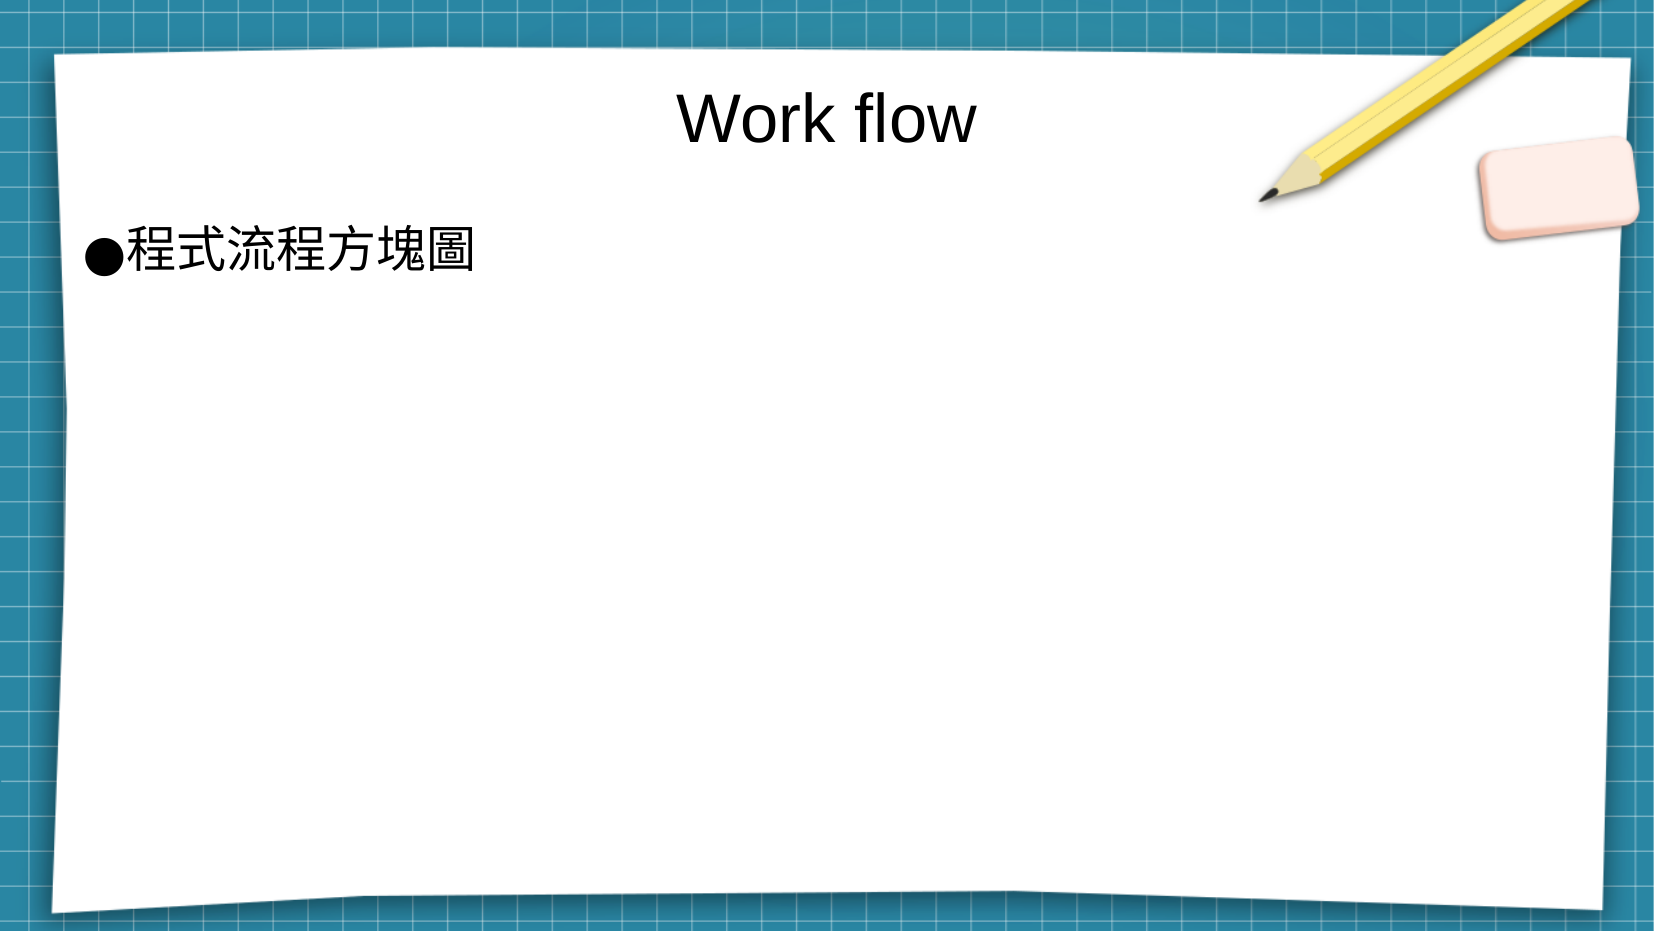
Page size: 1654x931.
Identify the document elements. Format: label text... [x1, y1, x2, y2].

text_box Work flow [82, 36, 1571, 193]
picture [0, 0, 1654, 931]
text_box 程式流程方塊圖 [82, 217, 1571, 757]
